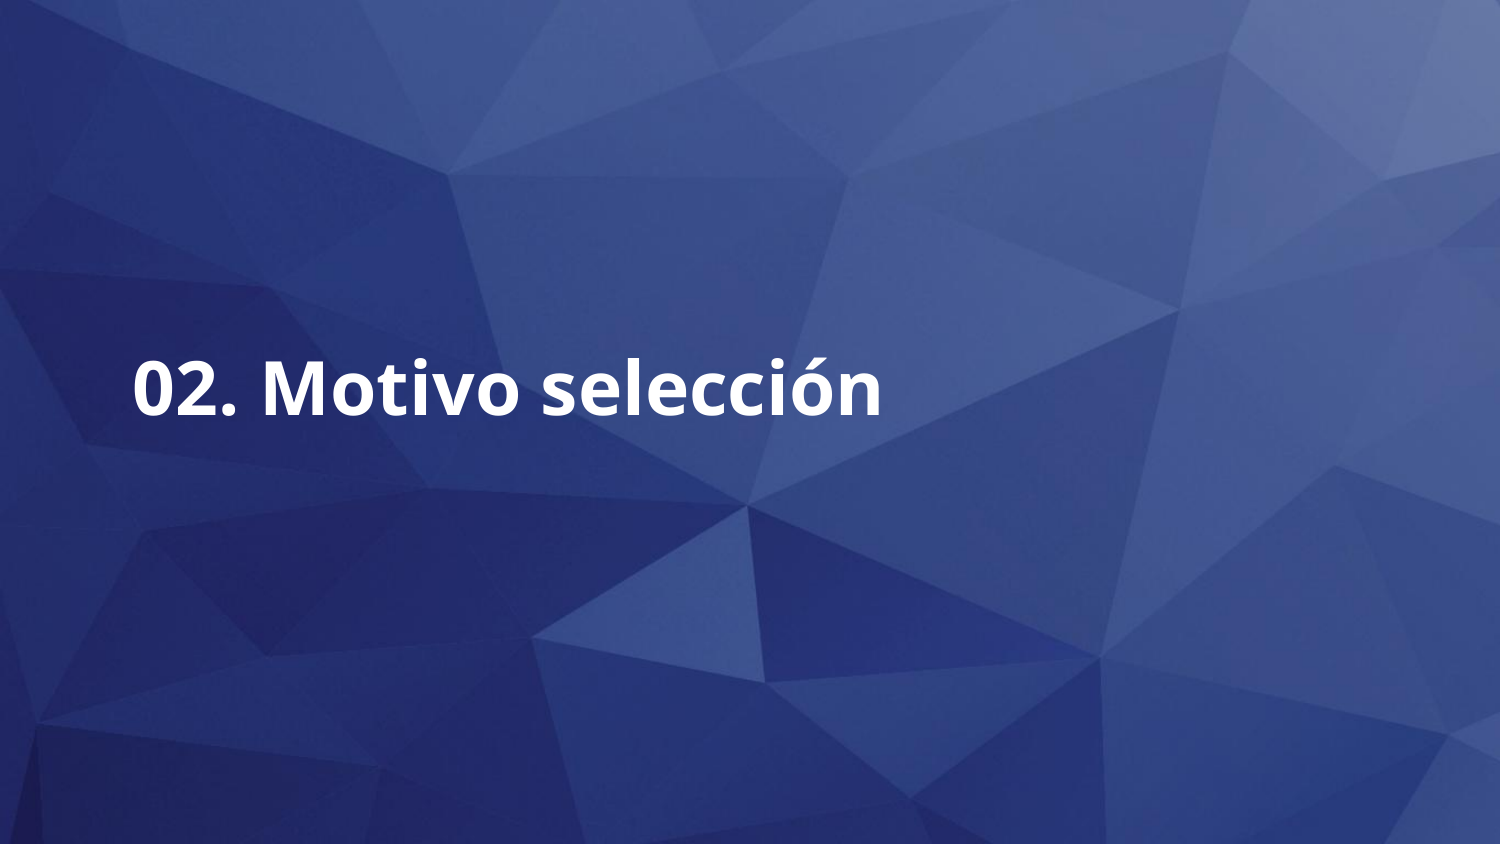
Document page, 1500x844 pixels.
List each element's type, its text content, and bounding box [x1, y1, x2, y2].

text_box 02. Motivo selección [117, 320, 996, 446]
picture [0, 0, 1500, 844]
